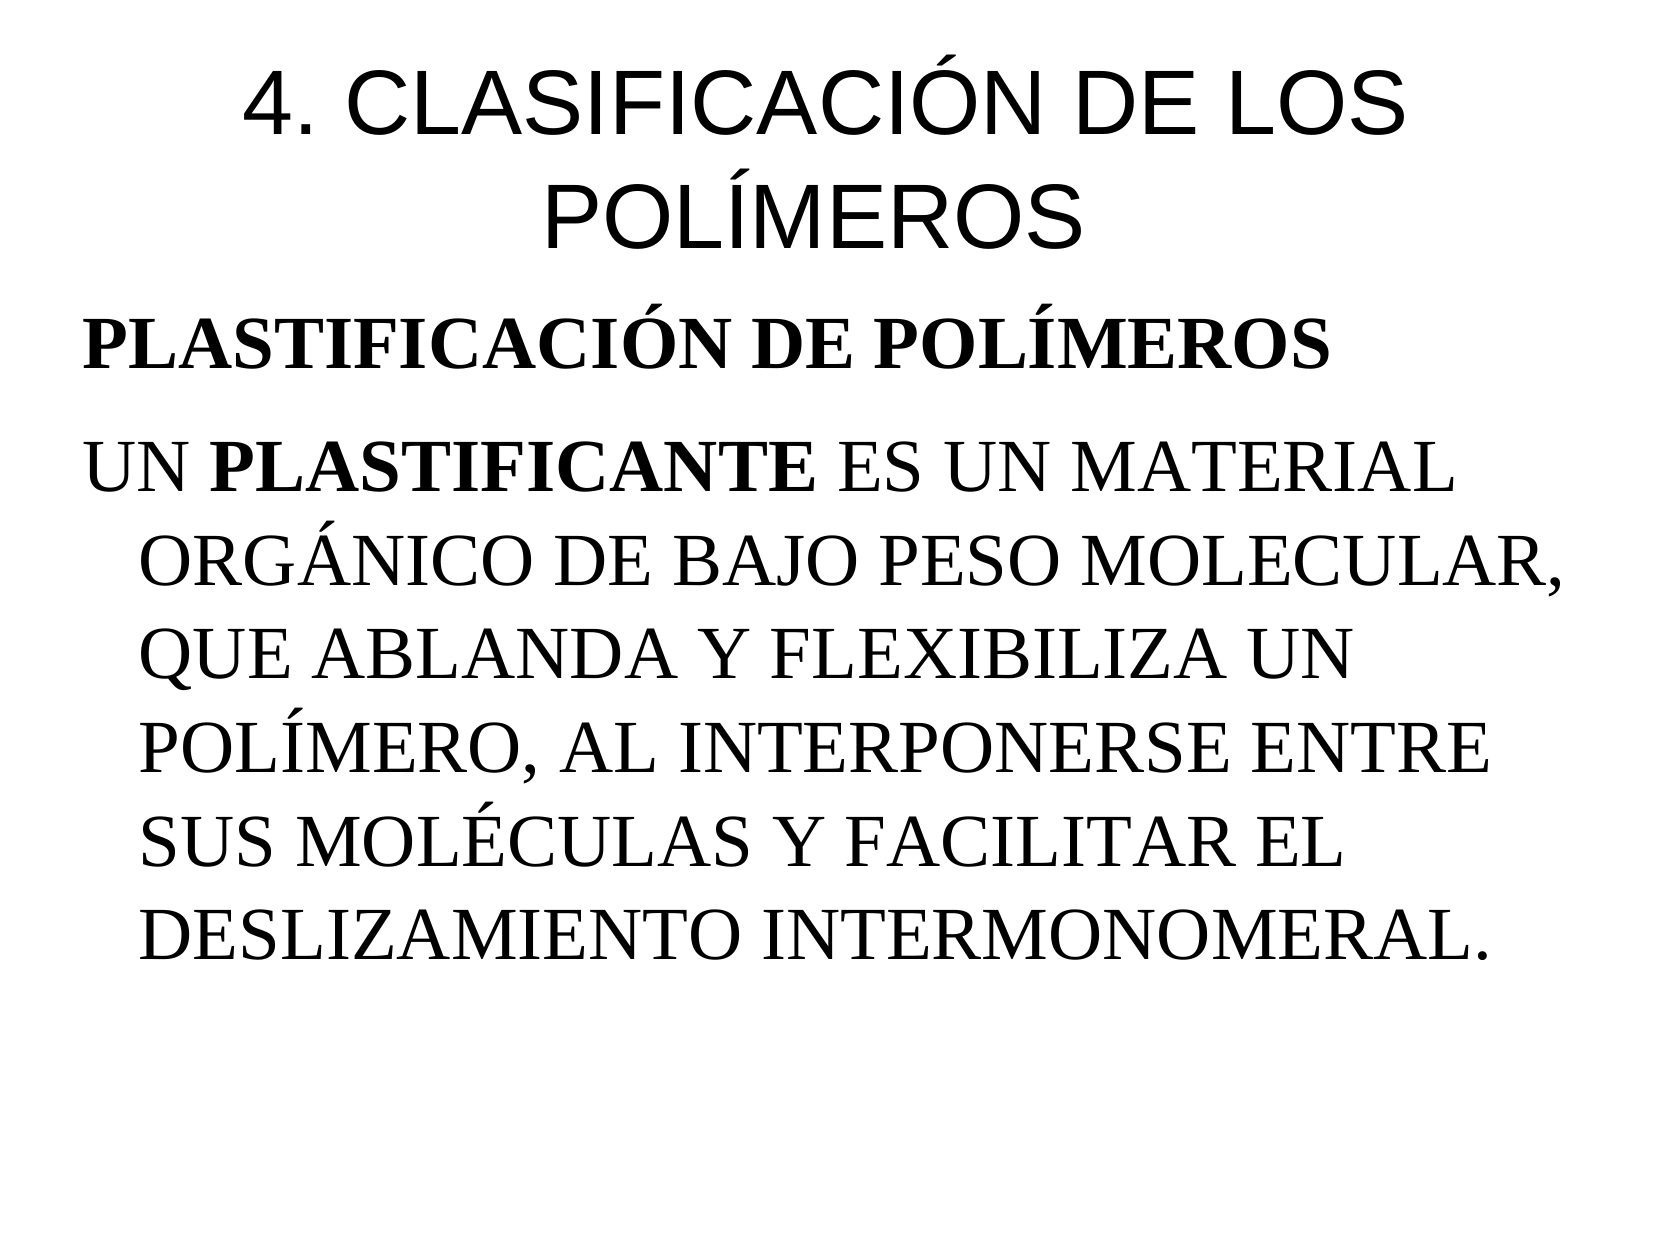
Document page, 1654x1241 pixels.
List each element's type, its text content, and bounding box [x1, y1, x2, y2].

list PLASTIFICACIÓN DE POLÍMEROS UN PLASTIFICANTE ES UN MATERIAL ORGÁNICO DE BAJO PESO MOLECULAR, QUE ABLANDA Y FLEXIBILIZA UN POLÍMERO, AL INTERPONERSE ENTRE SUS MOLÉCULAS Y FACILITAR EL DESLIZAMIENTO INTERMONOMERAL. [82, 290, 1571, 1109]
title 4. CLASIFICACIÓN DE LOS POLÍMEROS [82, 38, 1571, 268]
